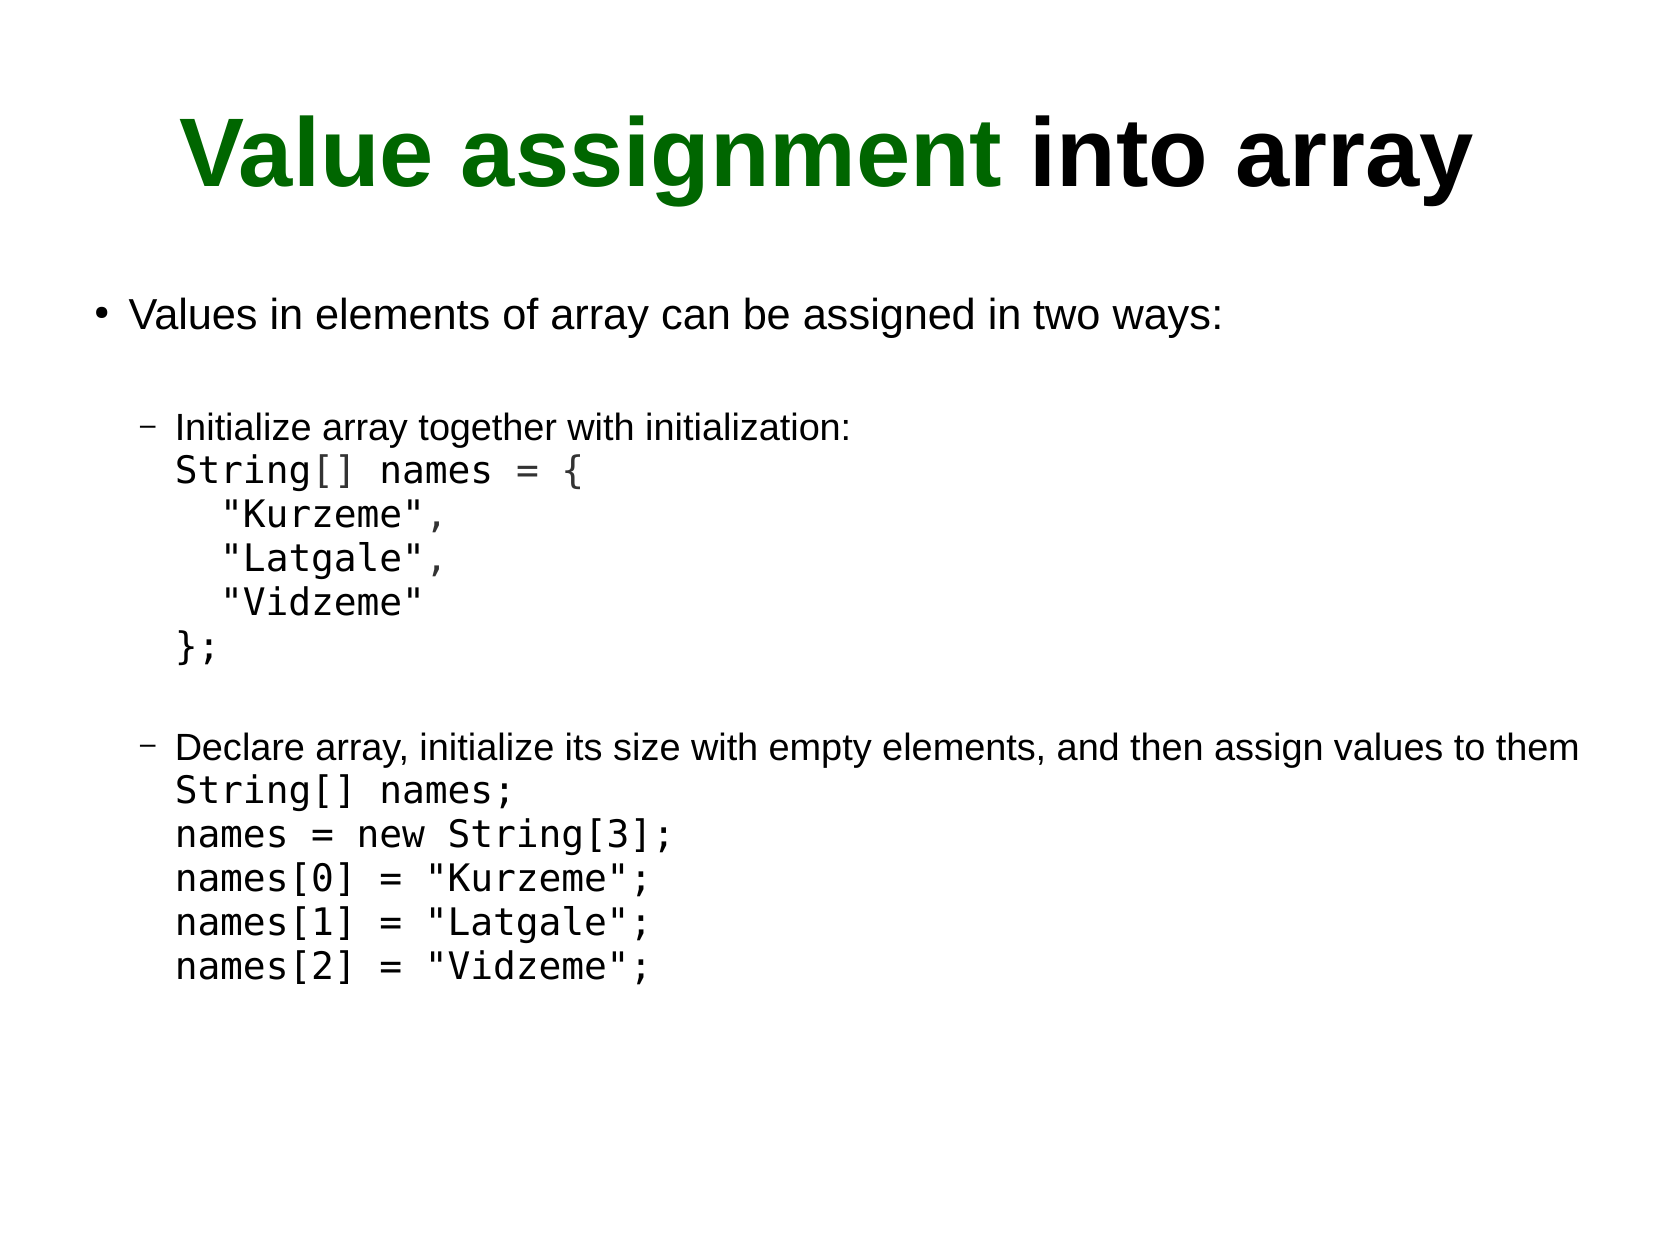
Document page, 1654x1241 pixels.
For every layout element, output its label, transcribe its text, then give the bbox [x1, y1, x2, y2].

title Value assignment into array [82, 49, 1571, 257]
list Values in elements of array can be assigned in two ways: Initialize array together with initialization: String[] names = { "Kurzeme", "Latgale", "Vidzeme" }; Declare array, initialize its size with empty elements, and then assign values to them String[] names; names = new String[3]; names[0] = "Kurzeme"; names[1] = "Latgale"; names[2] = "Vidzeme"; [82, 290, 1595, 1010]
